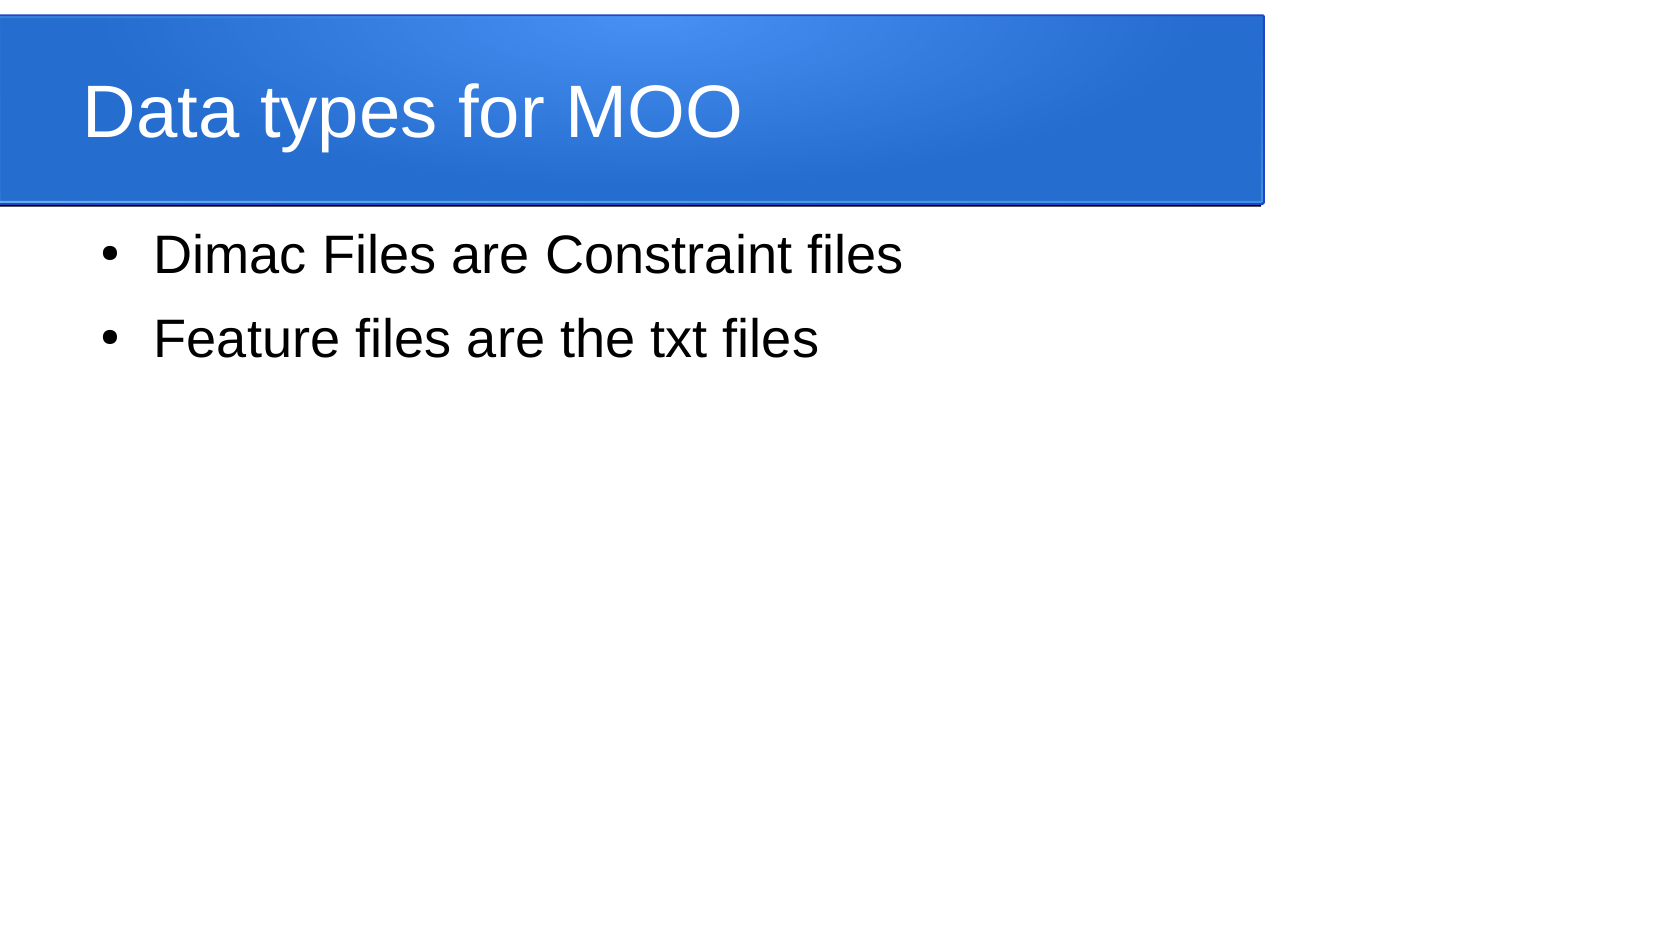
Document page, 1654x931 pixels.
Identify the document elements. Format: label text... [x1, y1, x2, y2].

list Dimac Files are Constraint files Feature files are the txt files [82, 224, 1571, 764]
title Data types for MOO [82, 35, 1235, 189]
